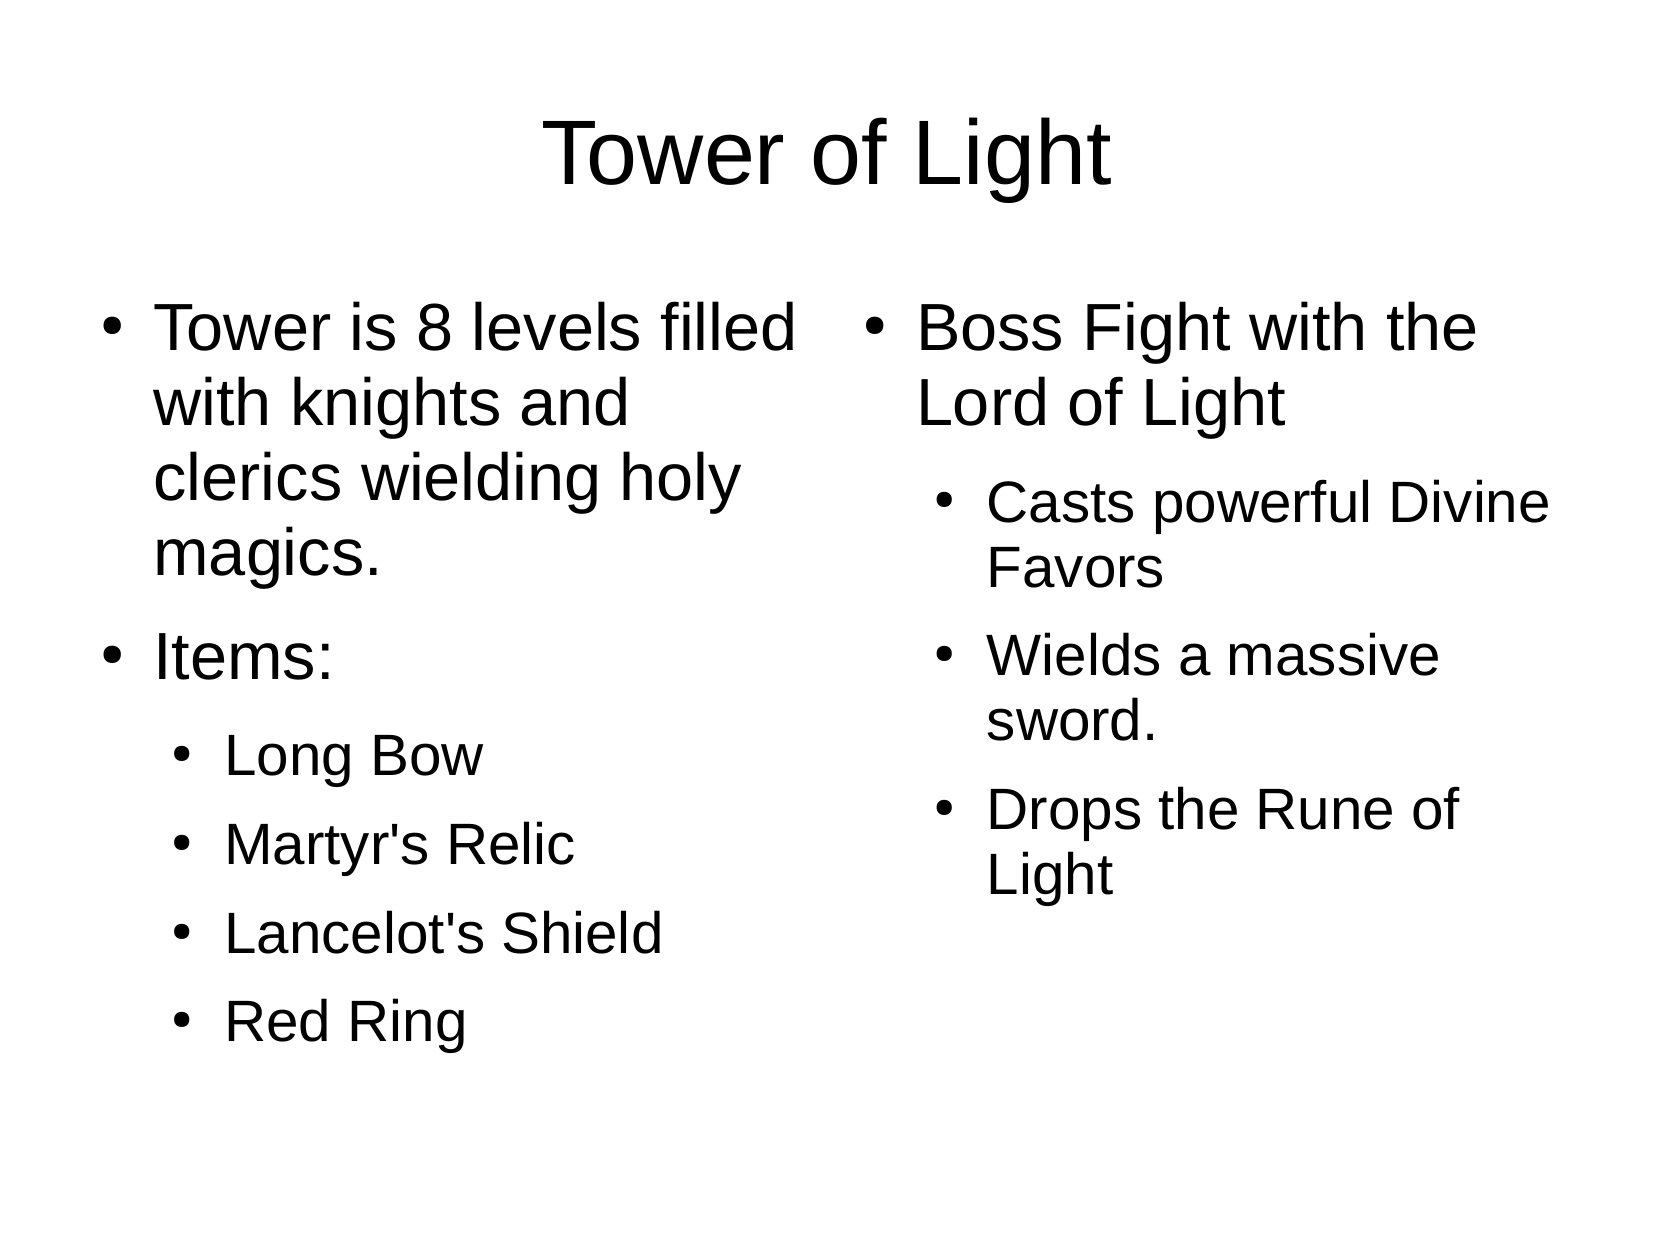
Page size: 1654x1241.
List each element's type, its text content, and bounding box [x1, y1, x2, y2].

list Boss Fight with the Lord of Light Casts powerful Divine Favors Wields a massive sword. Drops the Rune of Light [845, 290, 1572, 1109]
title Tower of Light [82, 56, 1571, 250]
list Tower is 8 levels filled with knights and clerics wielding holy magics. Items: Long Bow Martyr's Relic Lancelot's Shield Red Ring [82, 290, 809, 1109]
